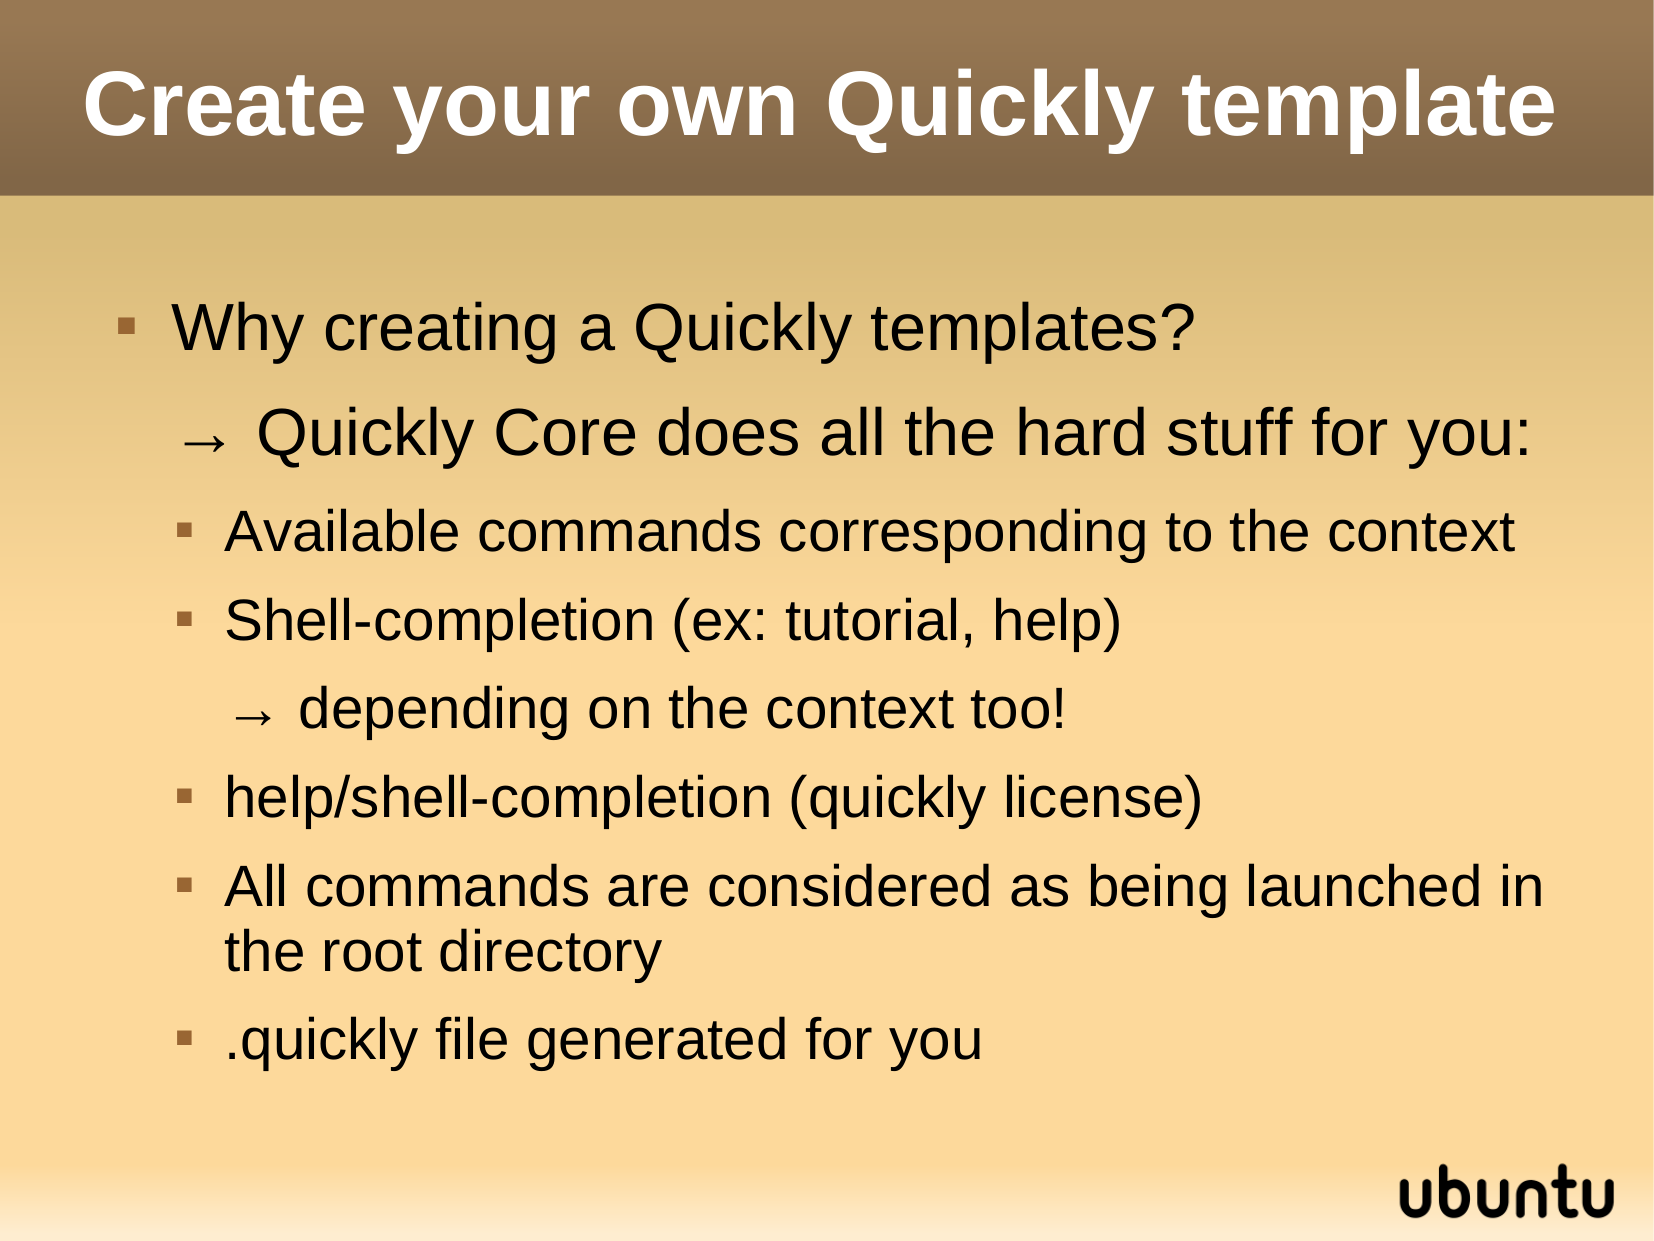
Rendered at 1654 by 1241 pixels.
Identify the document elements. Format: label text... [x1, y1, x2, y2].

title Create your own Quickly template [76, 29, 1565, 178]
picture [0, 0, 1654, 1241]
list Why creating a Quickly templates? → Quickly Core does all the hard stuff for you: Available commands corresponding to the context Shell-completion (ex: tutorial, help) → depending on the context too! help/shell-completion (quickly license) All commands are considered as being launched in the root directory .quickly file generated for you [82, 290, 1571, 1109]
